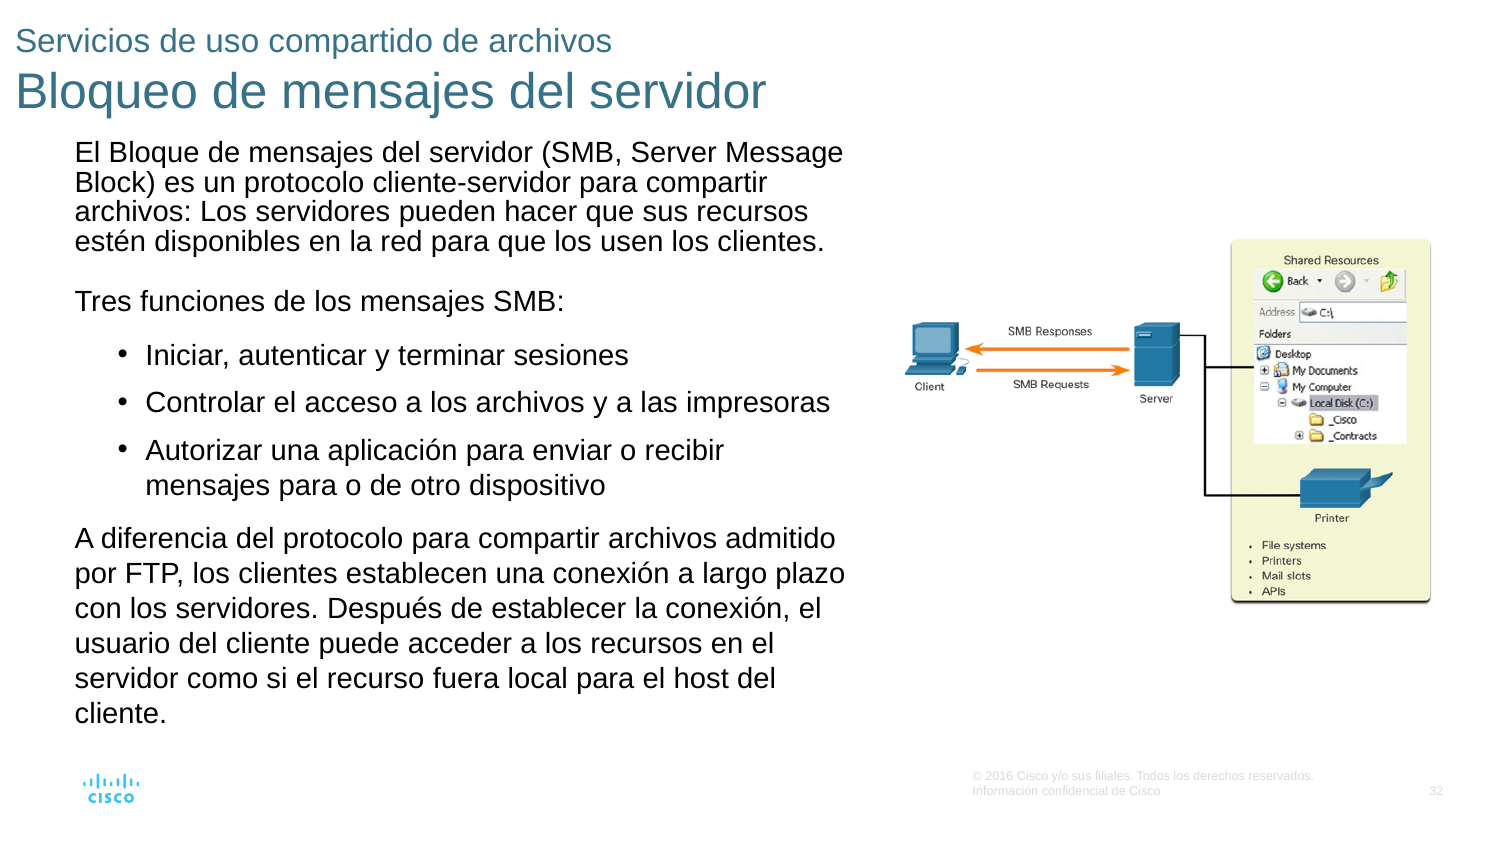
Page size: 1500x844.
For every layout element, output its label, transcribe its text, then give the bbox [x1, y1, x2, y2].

picture [890, 234, 1441, 609]
list El Bloque de mensajes del servidor (SMB, Server Message Block) es un protocolo cliente-servidor para compartir archivos: Los servidores pueden hacer que sus recursos estén disponibles en la red para que los usen los clientes. Tres funciones de los mensajes SMB: Iniciar, autenticar y terminar sesiones Controlar el acceso a los archivos y a las impresoras Autorizar una aplicación para enviar o recibir mensajes para o de otro dispositivo A diferencia del protocolo para compartir archivos admitido por FTP, los clientes establecen una conexión a largo plazo con los servidores. Después de establecer la conexión, el usuario del cliente puede acceder a los recursos en el servidor como si el recurso fuera local para el host del cliente. [59, 131, 887, 737]
title Servicios de uso compartido de archivos Bloqueo de mensajes del servidor [0, 6, 1500, 131]
